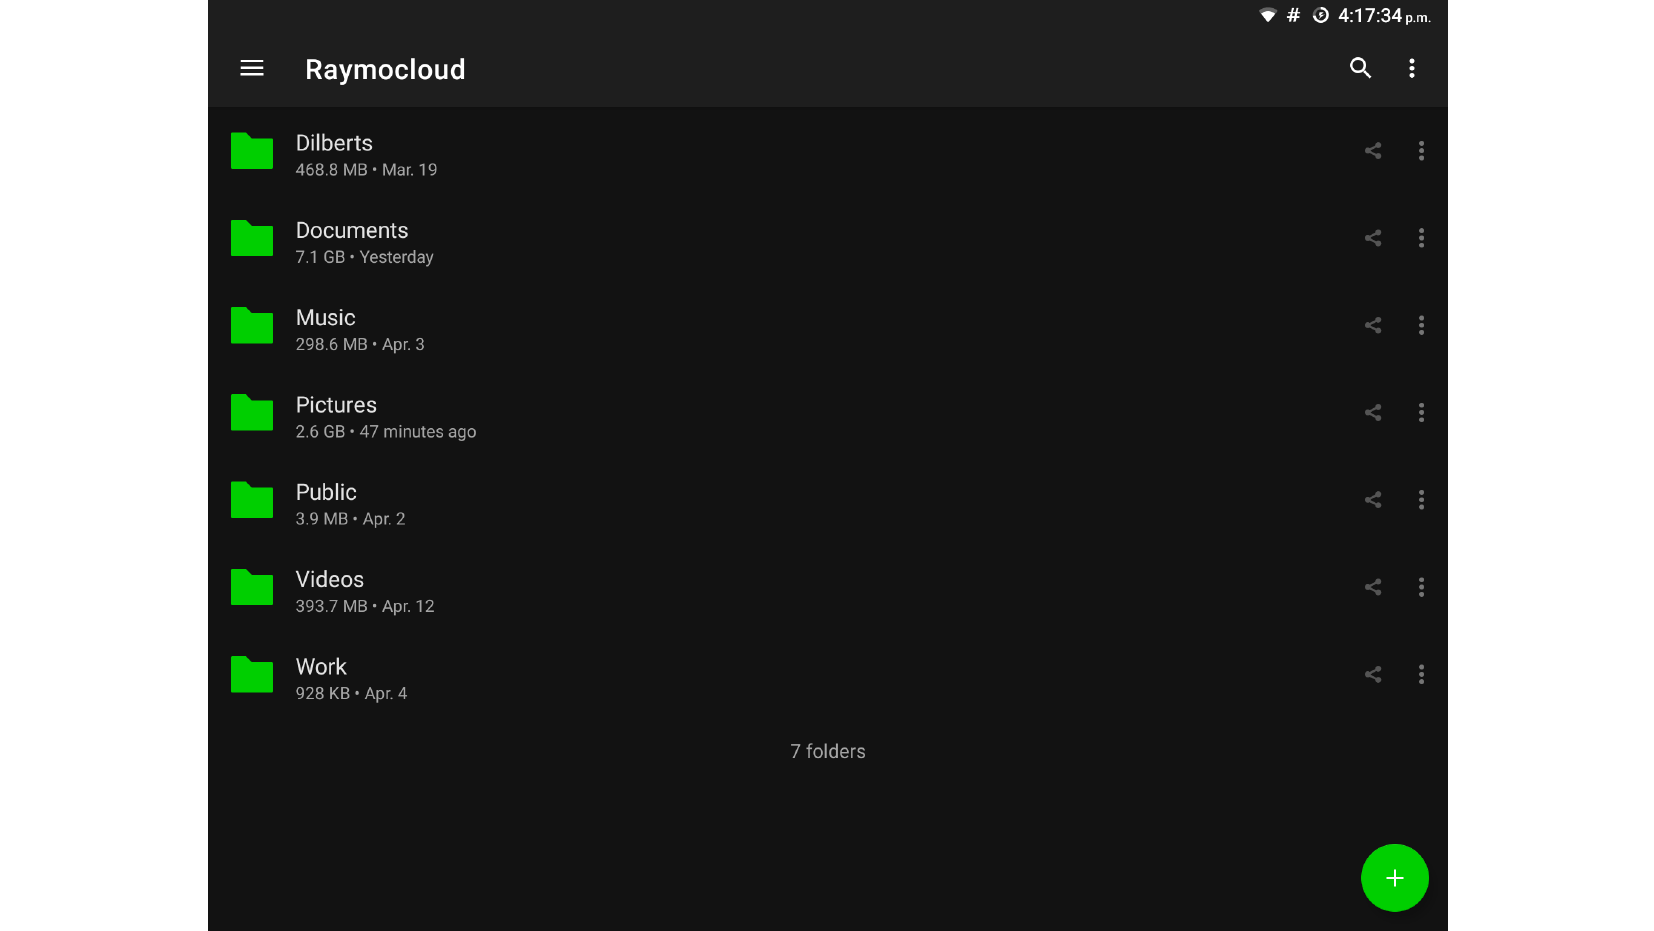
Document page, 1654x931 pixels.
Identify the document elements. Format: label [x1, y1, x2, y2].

picture [208, 0, 1448, 931]
